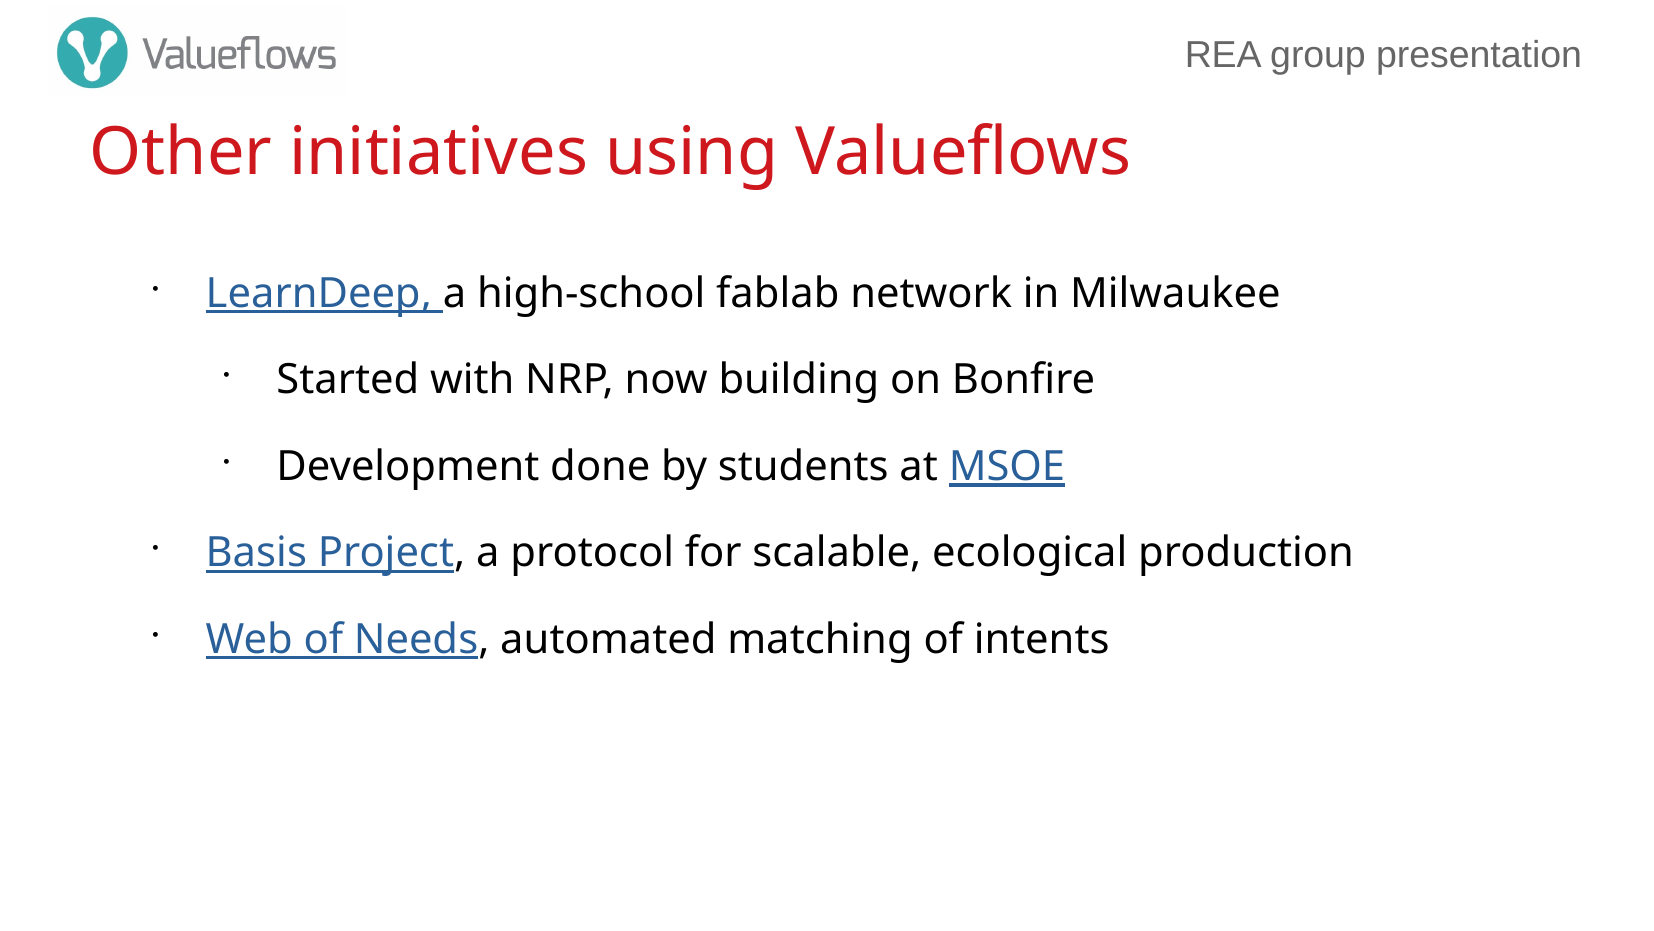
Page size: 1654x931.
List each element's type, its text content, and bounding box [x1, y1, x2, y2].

text_box LearnDeep, a high-school fablab network in Milwaukee Started with NRP, now building on Bonfire Development done by students at MSOE Basis Project, a protocol for scalable, ecological production Web of Needs, automated matching of intents [120, 255, 1546, 668]
picture [47, 6, 346, 97]
text_box REA group presentation [1170, 26, 1630, 126]
text_box Other initiatives using Valueflows [75, 96, 1561, 196]
